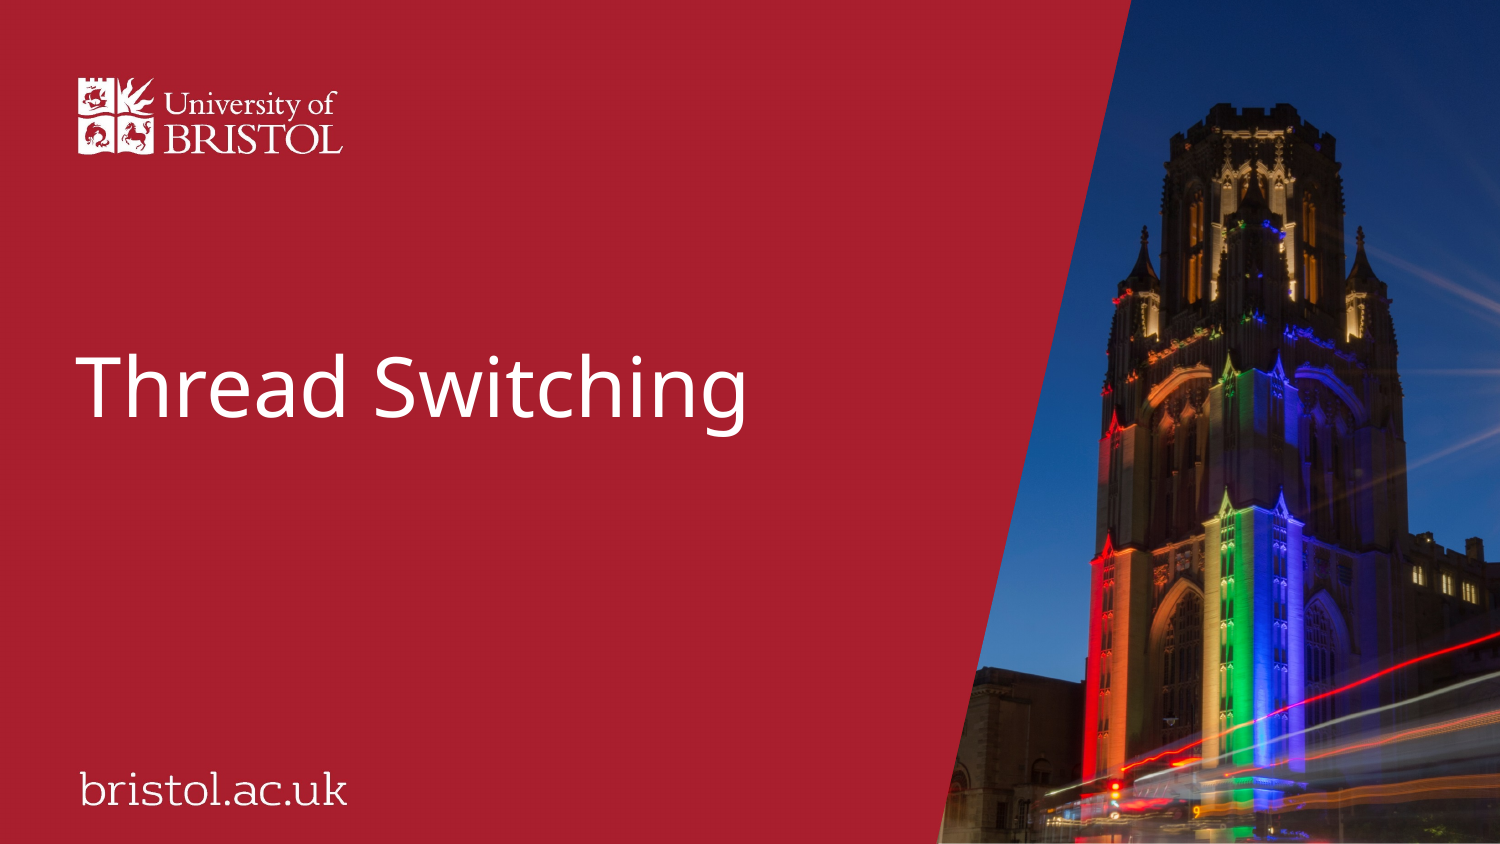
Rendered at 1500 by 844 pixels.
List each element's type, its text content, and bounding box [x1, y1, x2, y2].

title Thread Switching [60, 262, 924, 443]
